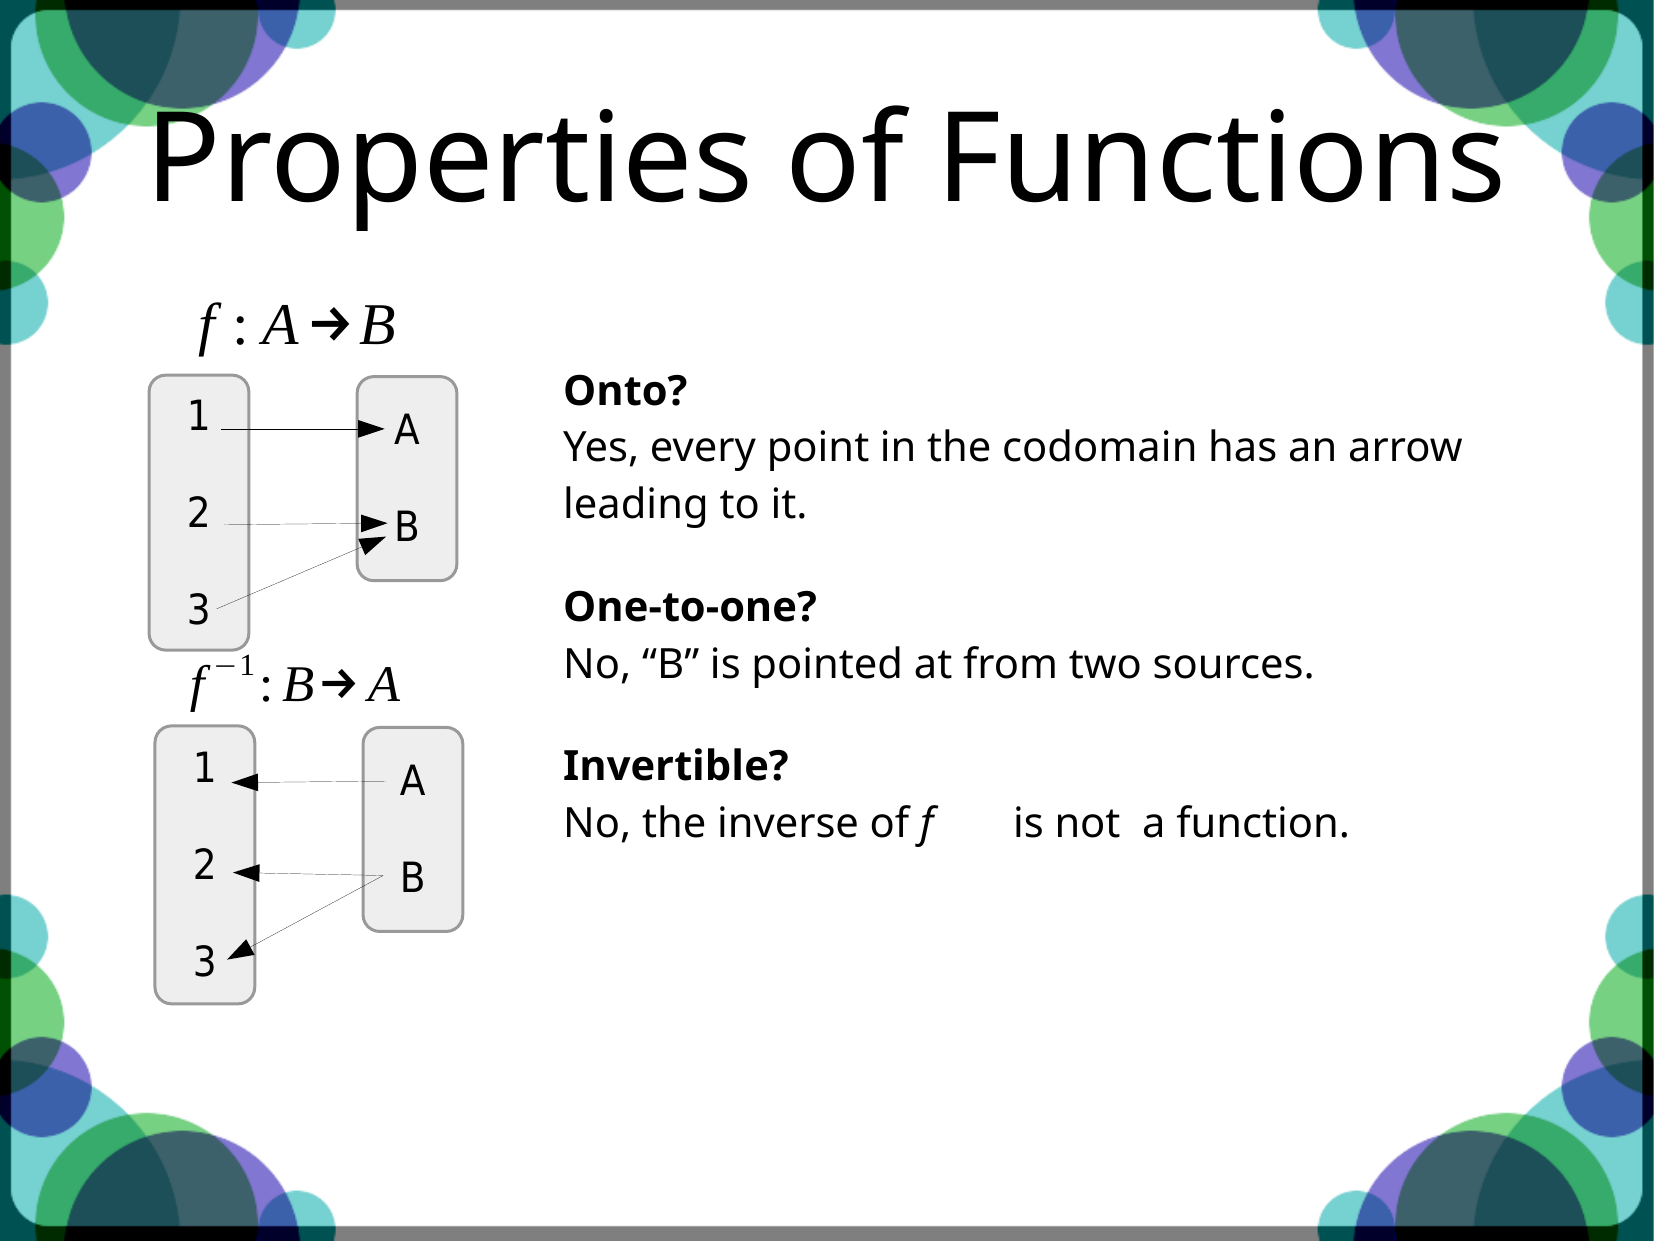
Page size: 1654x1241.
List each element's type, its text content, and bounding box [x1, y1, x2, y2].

title Properties of Functions [82, 49, 1571, 257]
text_box A B [357, 376, 457, 581]
chart [184, 292, 412, 359]
text_box Onto? Yes, every point in the codomain has an arrow leading to it. One-to-one? No, “B” is pointed at from two sources. Invertible? No, the inverse of f is not a function. [563, 301, 1567, 908]
text_box 1 2 3 [154, 725, 255, 1004]
picture [0, 0, 1654, 1241]
text_box 1 2 3 [149, 375, 249, 651]
text_box A B [363, 876, 380, 885]
text_box A B [363, 727, 463, 932]
chart [176, 646, 417, 712]
